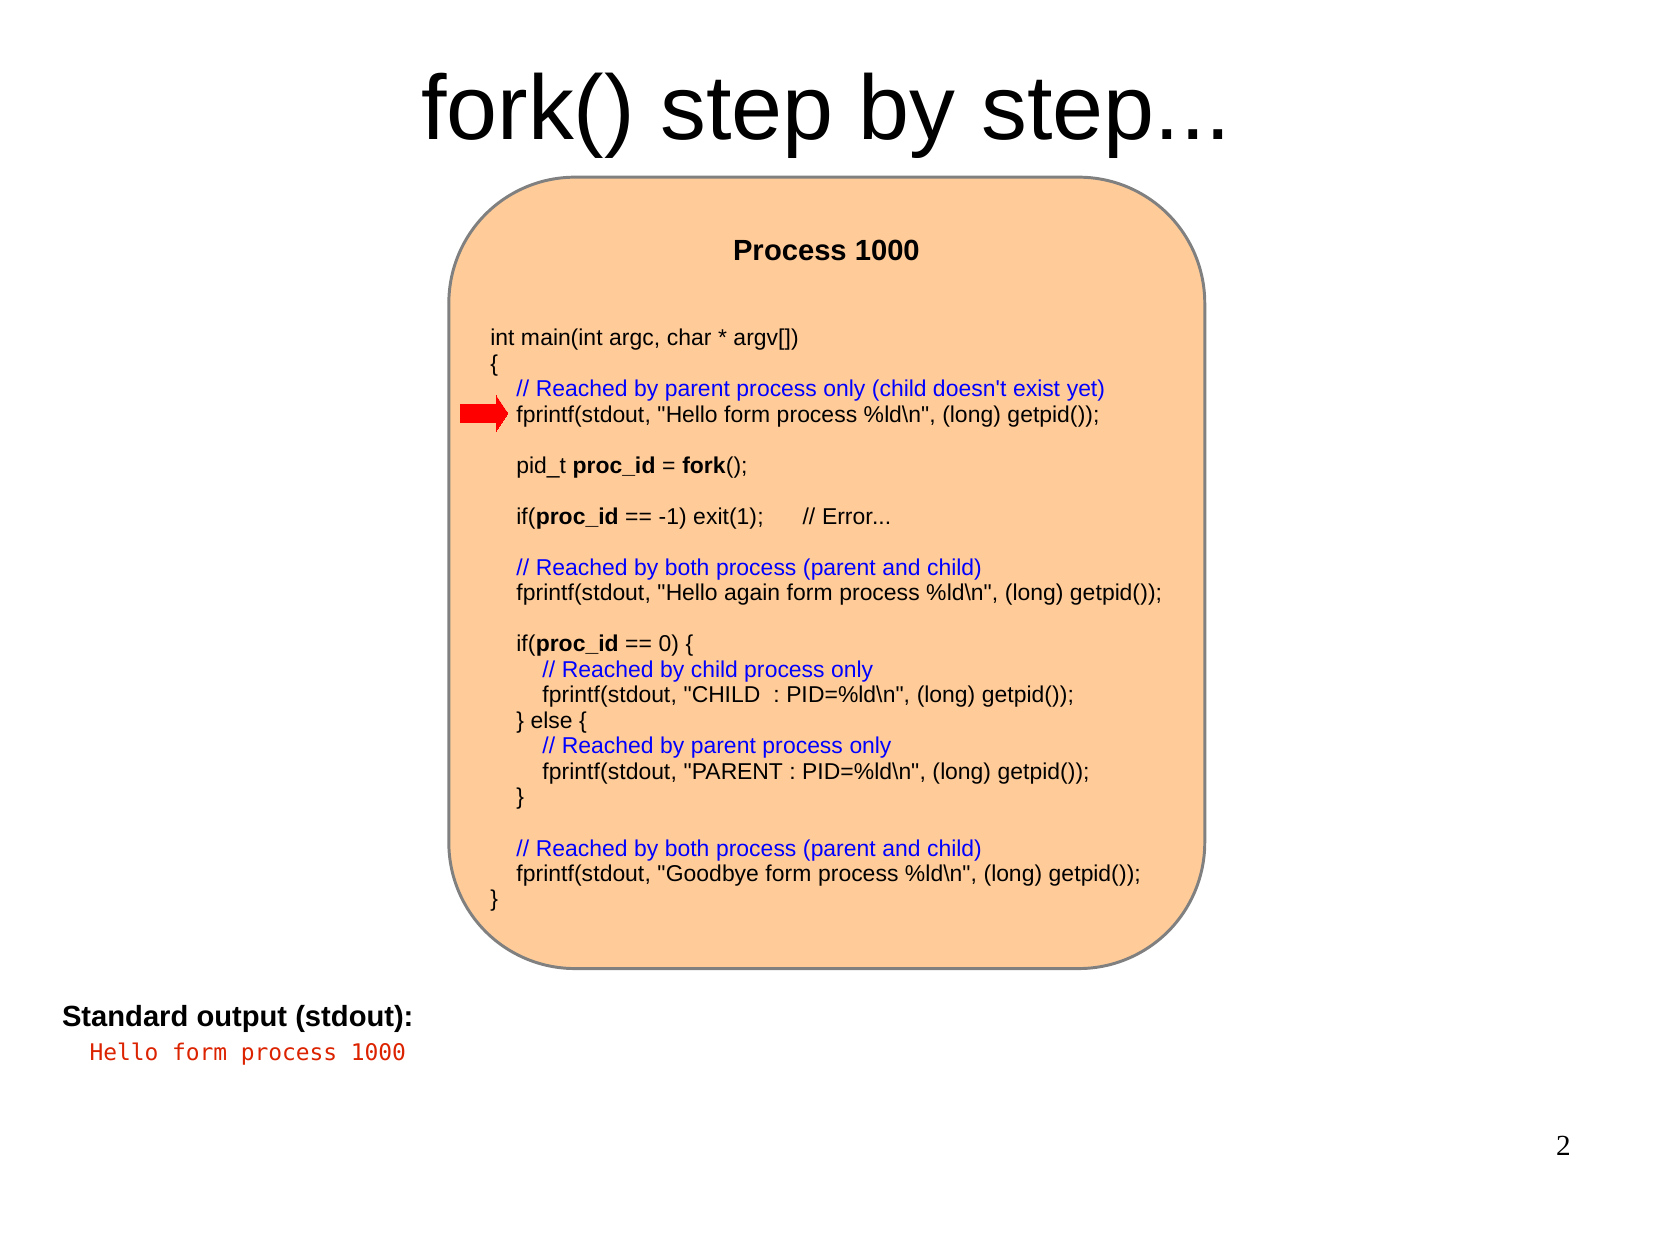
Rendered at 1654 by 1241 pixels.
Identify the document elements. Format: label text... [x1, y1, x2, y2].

title fork() step by step... [82, 49, 1571, 166]
text_box Standard output (stdout): Hello form process 1000 [47, 992, 1619, 1193]
text_box [460, 395, 508, 432]
text_box Process 1000 int main(int argc, char * argv[]) { // Reached by parent process only (child doesn't exist yet) fprintf(stdout, "Hello form process %ld\n", (long) getpid()); pid_t proc_id = fork(); if(proc_id == -1) exit(1); // Error... // Reached by both process (parent and child) fprintf(stdout, "Hello again form process %ld\n", (long) getpid()); if(proc_id == 0) { // Reached by child process only fprintf(stdout, "CHILD : PID=%ld\n", (long) getpid()); } else { // Reached by parent process only fprintf(stdout, "PARENT : PID=%ld\n", (long) getpid()); } // Reached by both process (parent and child) fprintf(stdout, "Goodbye form process %ld\n", (long) getpid()); } [448, 177, 1205, 969]
